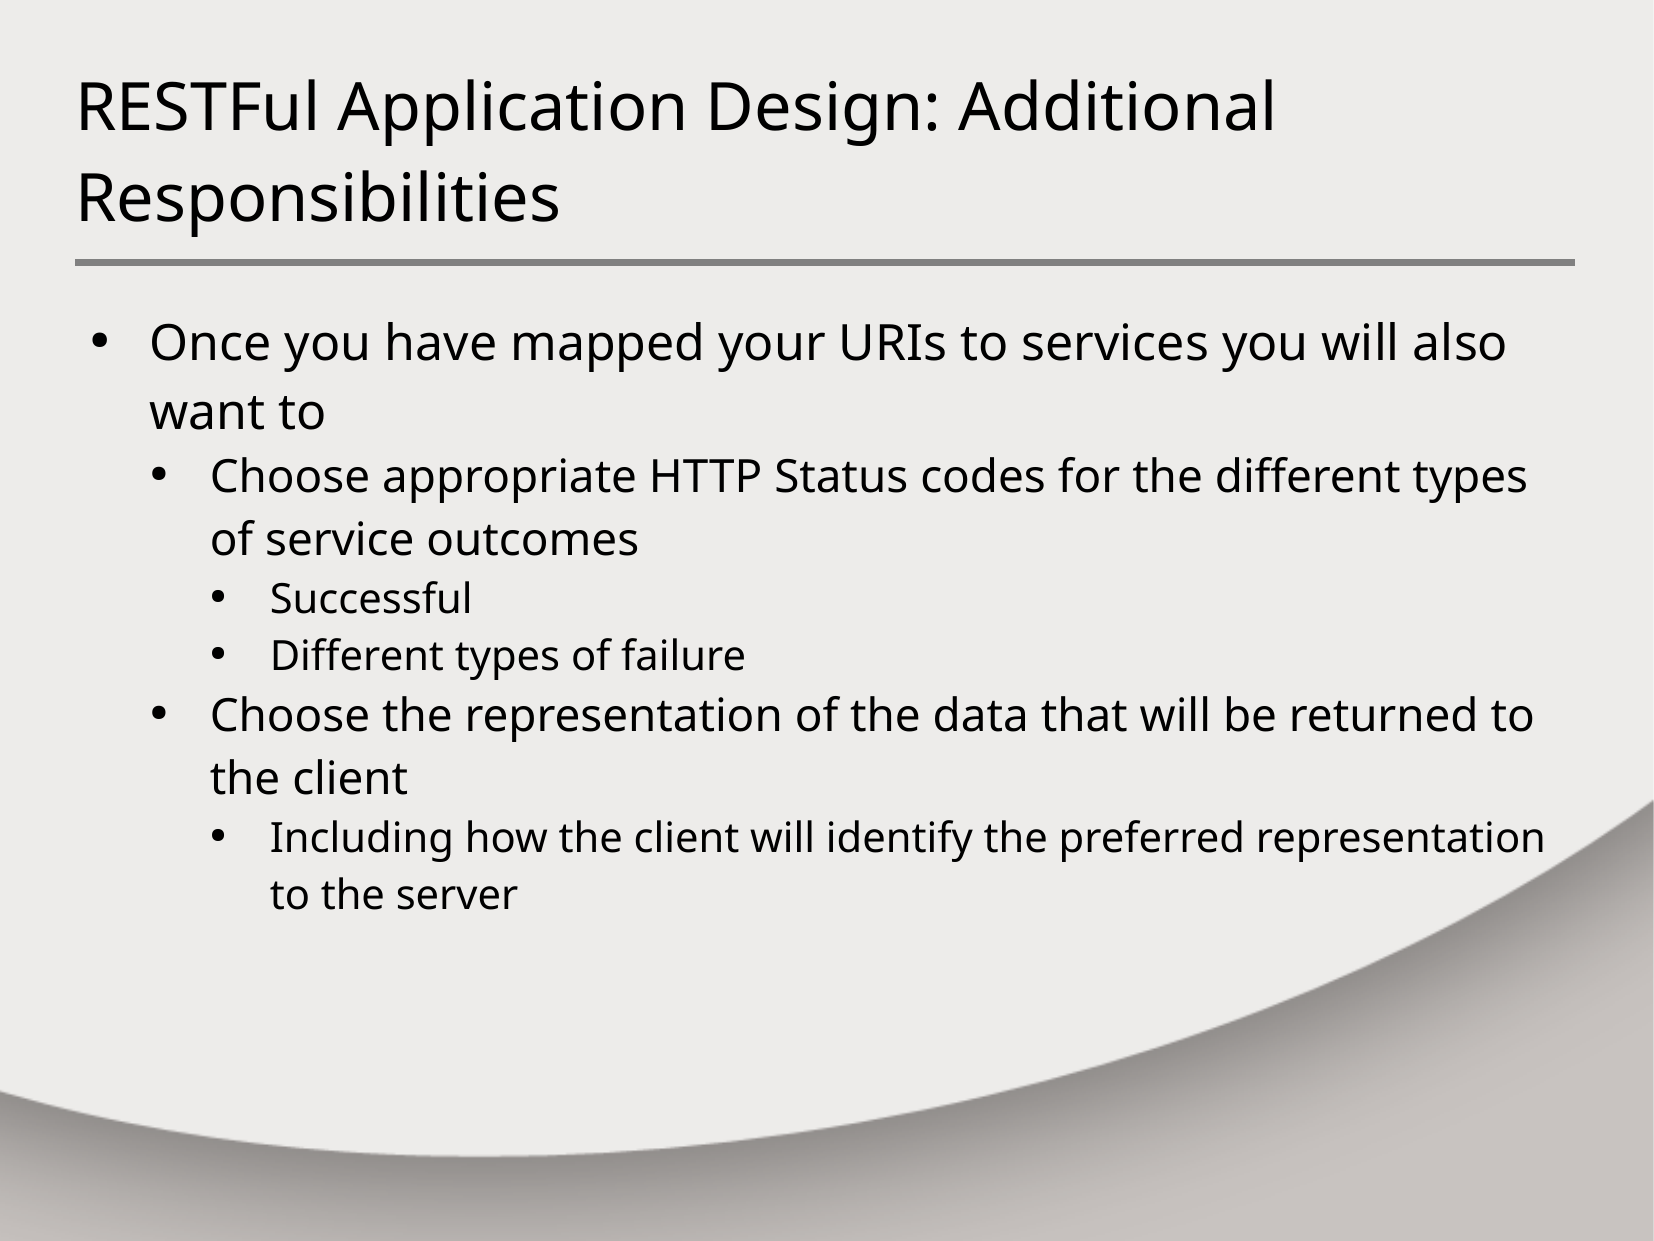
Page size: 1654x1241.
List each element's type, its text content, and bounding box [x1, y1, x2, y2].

title RESTFul Application Design: Additional Responsibilities [75, 75, 1576, 226]
picture [0, 0, 1654, 1241]
text_box Once you have mapped your URIs to services you will also want to Choose appropriate HTTP Status codes for the different types of service outcomes Successful Different types of failure Choose the representation of the data that will be returned to the client Including how the client will identify the preferred representation to the server [75, 299, 1575, 1163]
